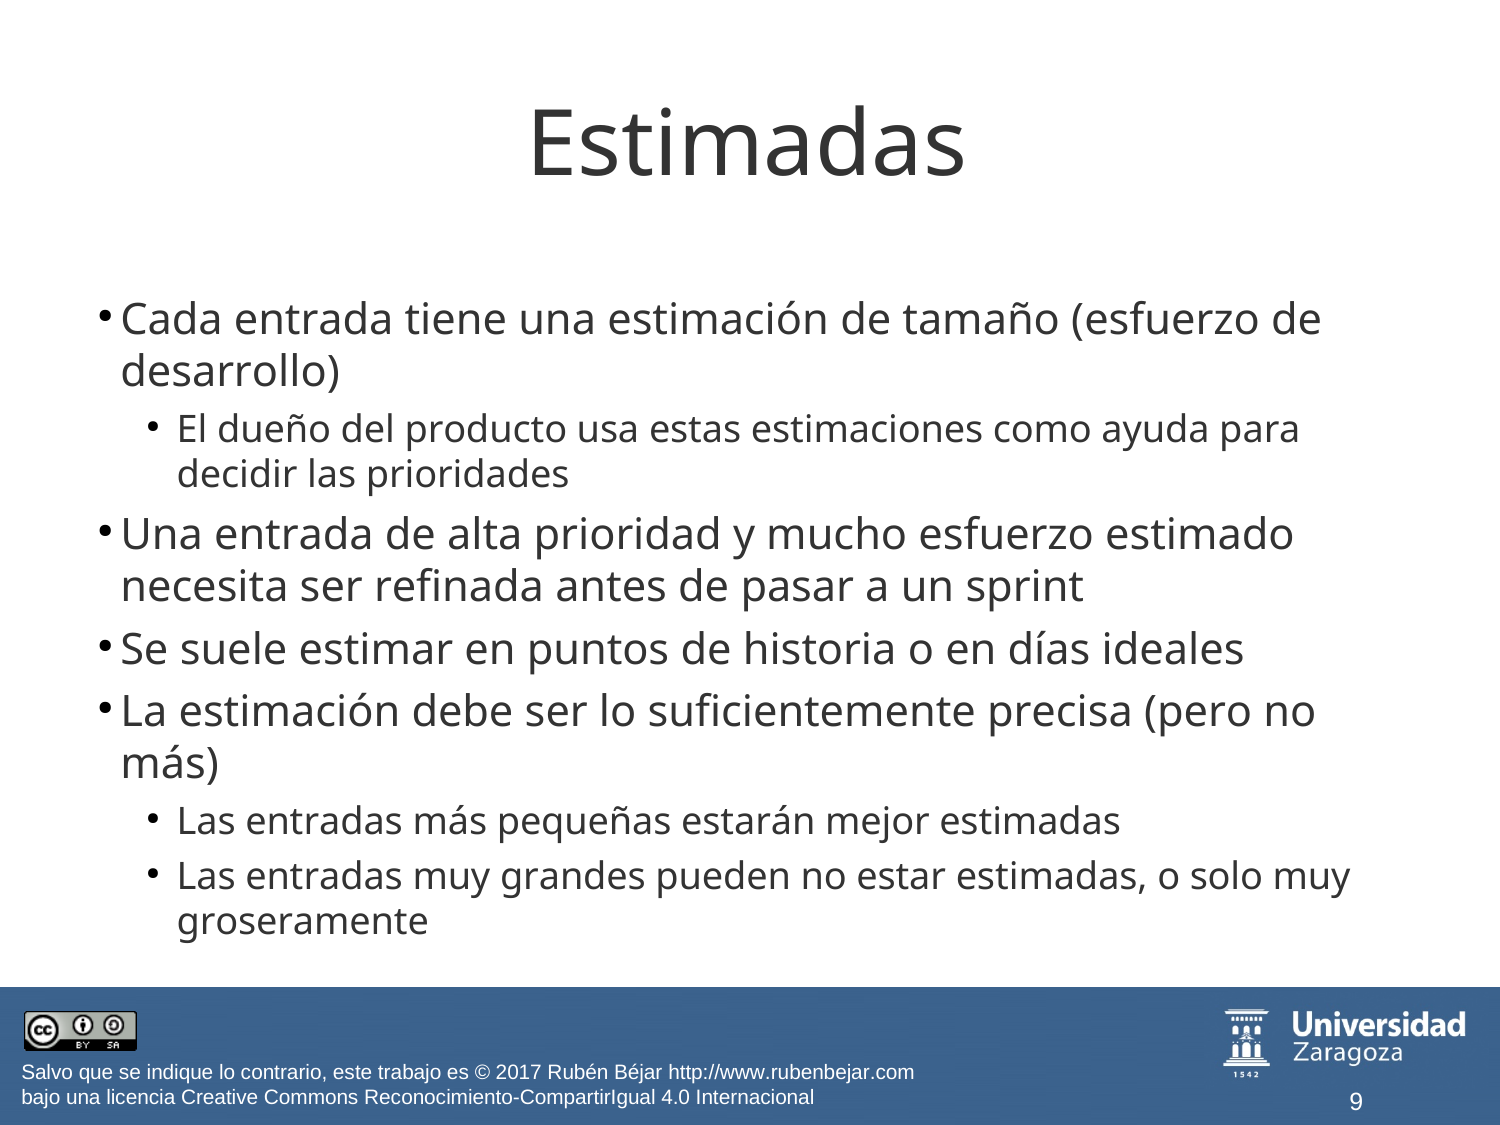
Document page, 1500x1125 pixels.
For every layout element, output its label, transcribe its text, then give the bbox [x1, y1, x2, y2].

picture [0, 987, 1500, 1125]
list Cada entrada tiene una estimación de tamaño (esfuerzo de desarrollo) El dueño del producto usa estas estimaciones como ayuda para decidir las prioridades Una entrada de alta prioridad y mucho esfuerzo estimado necesita ser refinada antes de pasar a un sprint Se suele estimar en puntos de historia o en días ideales La estimación debe ser lo suficientemente precisa (pero no más) Las entradas más pequeñas estarán mejor estimadas Las entradas muy grandes pueden no estar estimadas, o solo muy groseramente [82, 283, 1418, 957]
title Estimadas [74, 21, 1420, 257]
